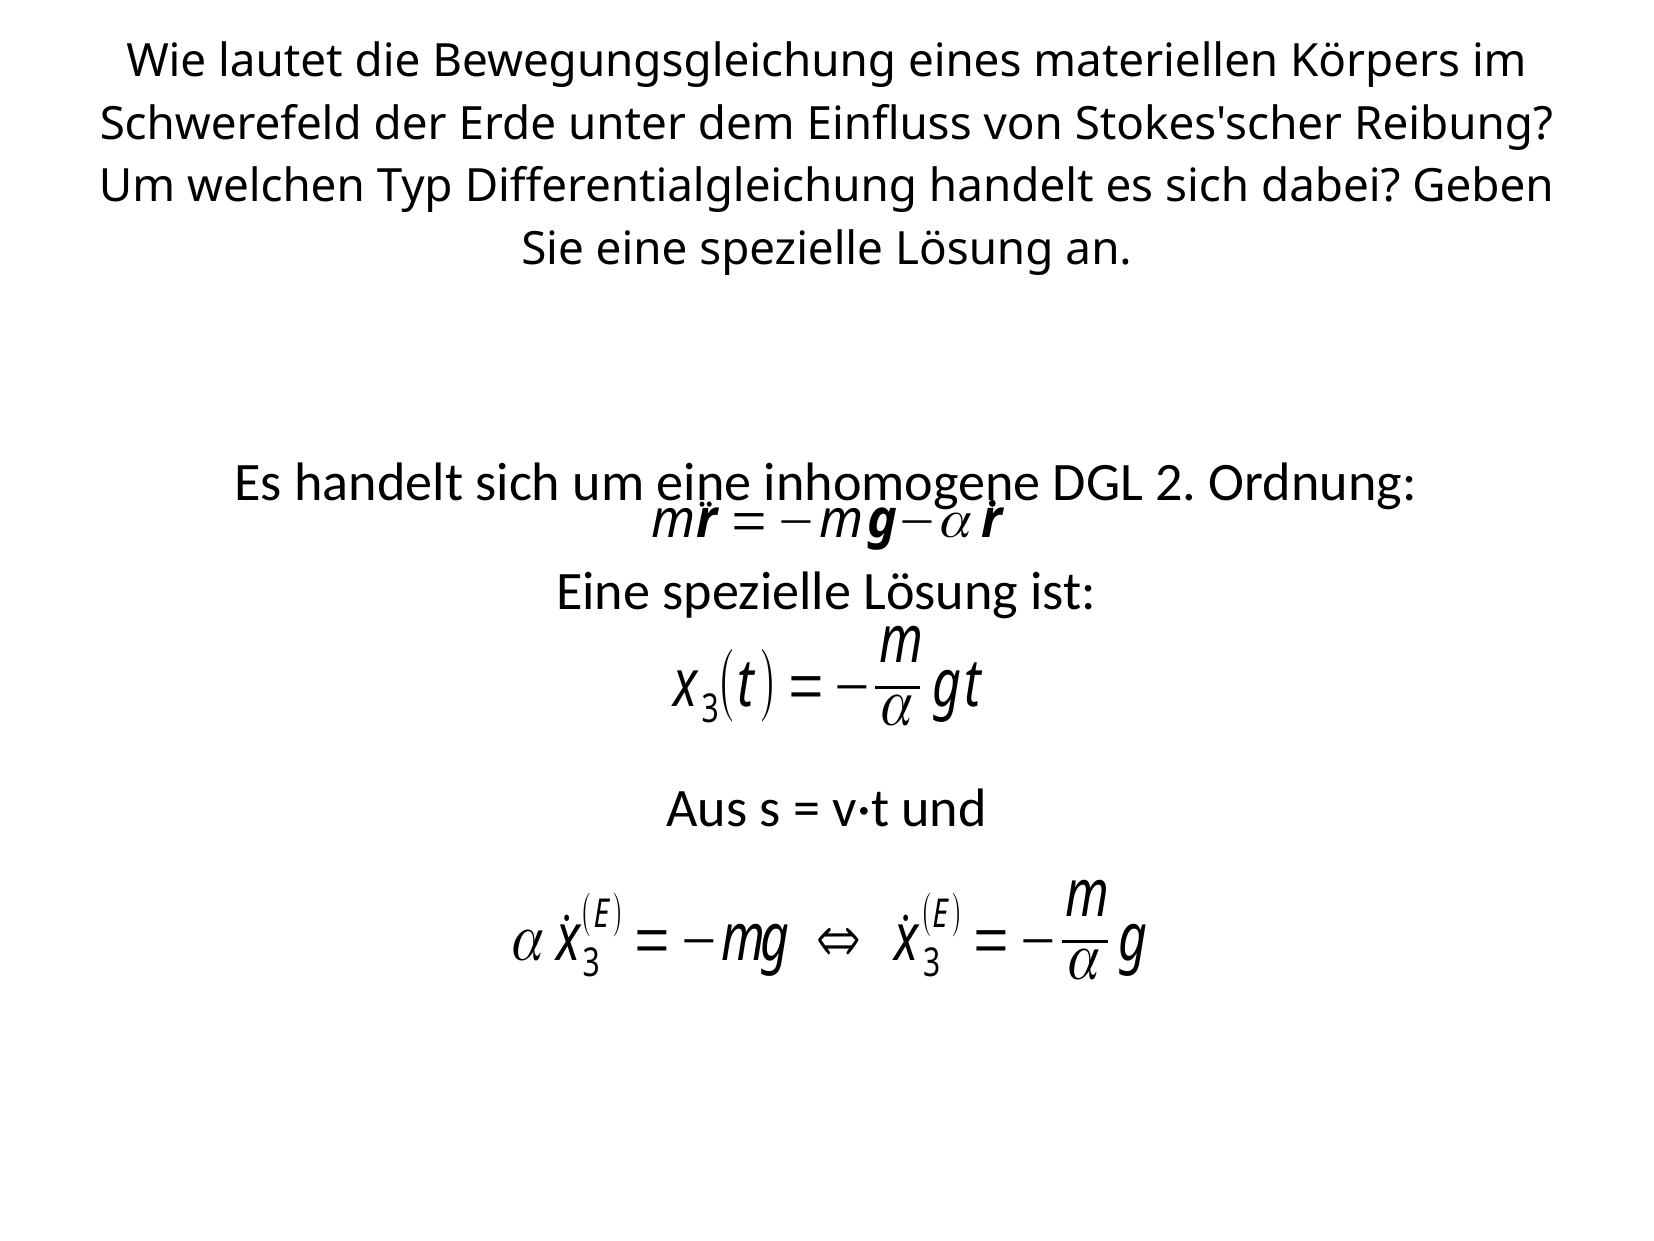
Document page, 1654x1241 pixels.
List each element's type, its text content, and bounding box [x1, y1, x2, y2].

subtitle Es handelt sich um eine inhomogene DGL 2. Ordnung: Eine spezielle Lösung ist: Aus s = v·t und [82, 290, 1571, 1010]
chart [664, 600, 990, 734]
chart [502, 854, 1151, 988]
chart [643, 487, 1010, 553]
title Wie lautet die Bewegungsgleichung eines materiellen Körpers im Schwerefeld der Erde unter dem Einfluss von Stokes'scher Reibung? Um welchen Typ Differentialgleichung handelt es sich dabei? Geben Sie eine spezielle Lösung an. [82, 7, 1571, 290]
